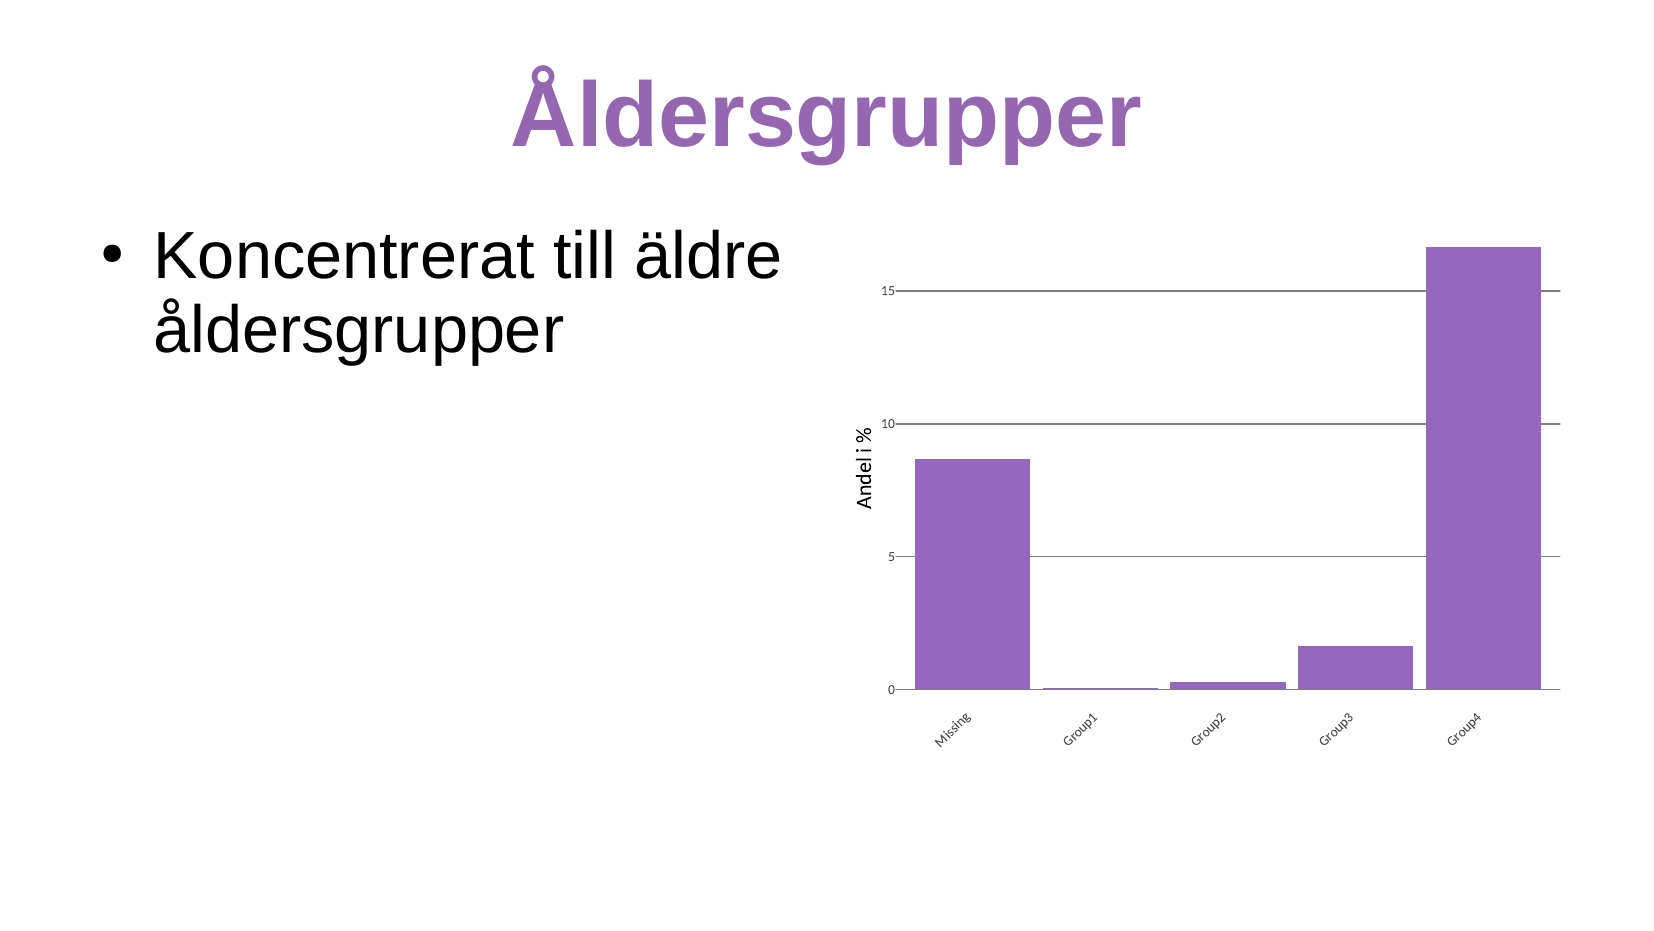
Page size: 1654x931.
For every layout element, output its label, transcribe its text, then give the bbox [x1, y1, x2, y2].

list Koncentrerat till äldre åldersgrupper [82, 217, 809, 758]
picture [848, 217, 1568, 758]
title Åldersgrupper [82, 37, 1571, 193]
